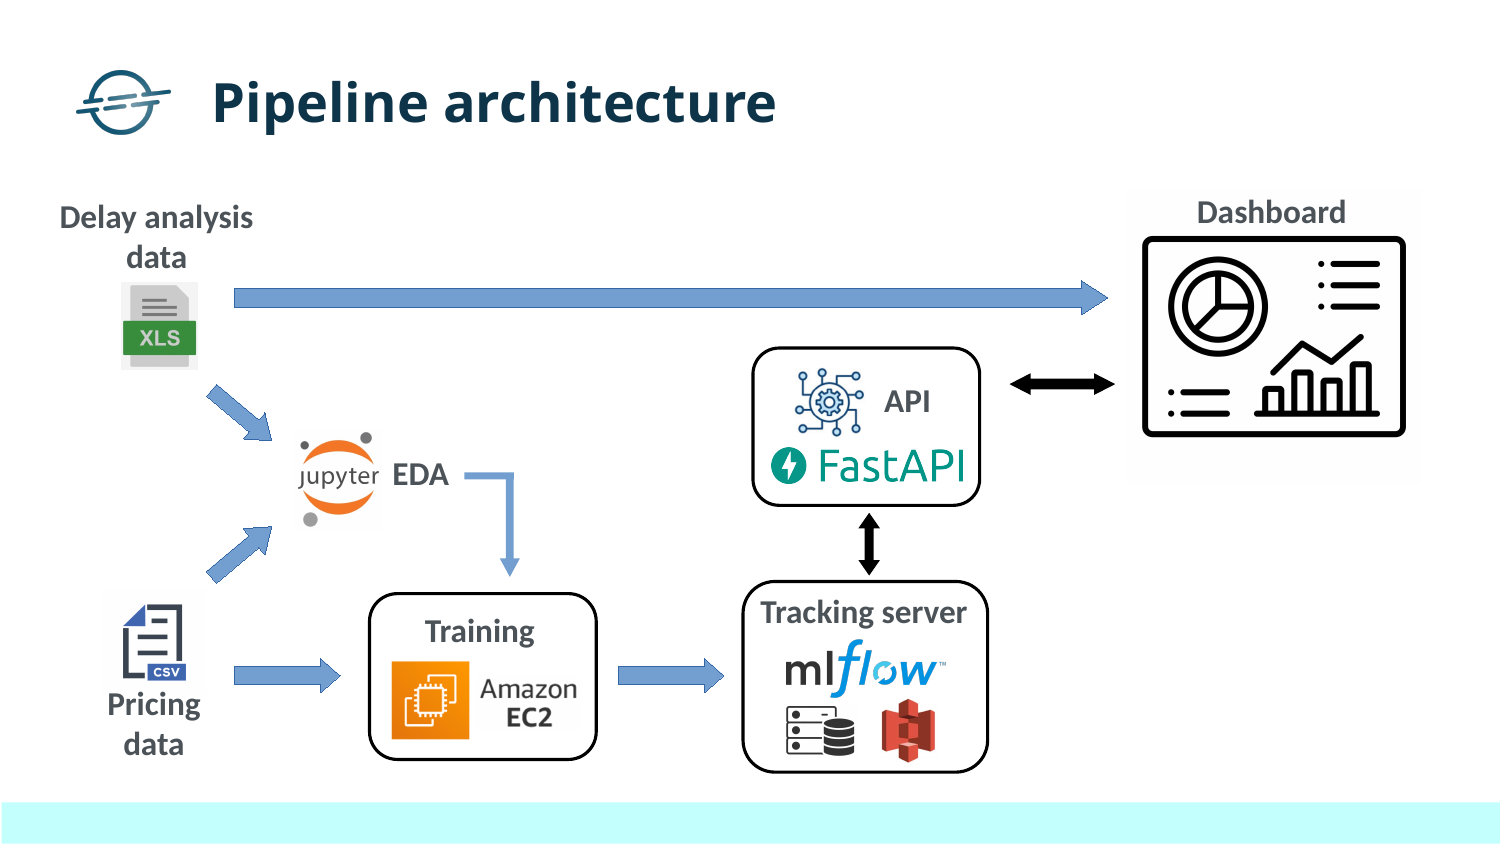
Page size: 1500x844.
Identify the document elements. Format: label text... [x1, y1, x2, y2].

text_box [618, 658, 724, 693]
title Delay analysis data [37, 180, 277, 252]
text_box [858, 512, 880, 576]
picture [391, 660, 470, 740]
picture [76, 70, 171, 135]
text_box [1, 802, 1500, 844]
text_box [234, 658, 341, 693]
text_box [464, 472, 520, 577]
text_box [234, 280, 1108, 315]
title Pricing data [34, 667, 274, 770]
picture [295, 429, 382, 531]
title Pipeline architecture [196, 53, 874, 155]
text_box [752, 348, 980, 506]
text_box [206, 384, 272, 441]
picture [102, 590, 207, 667]
text_box [743, 603, 988, 773]
title Tracking server [743, 575, 986, 641]
title Training [395, 593, 564, 659]
title Dashboard [1145, 175, 1399, 249]
picture [121, 282, 198, 370]
picture [786, 639, 946, 765]
text_box [1009, 373, 1116, 395]
picture [1127, 189, 1421, 484]
title EDA [382, 437, 467, 510]
picture [475, 675, 582, 731]
text_box [206, 526, 272, 584]
text_box [369, 593, 597, 760]
